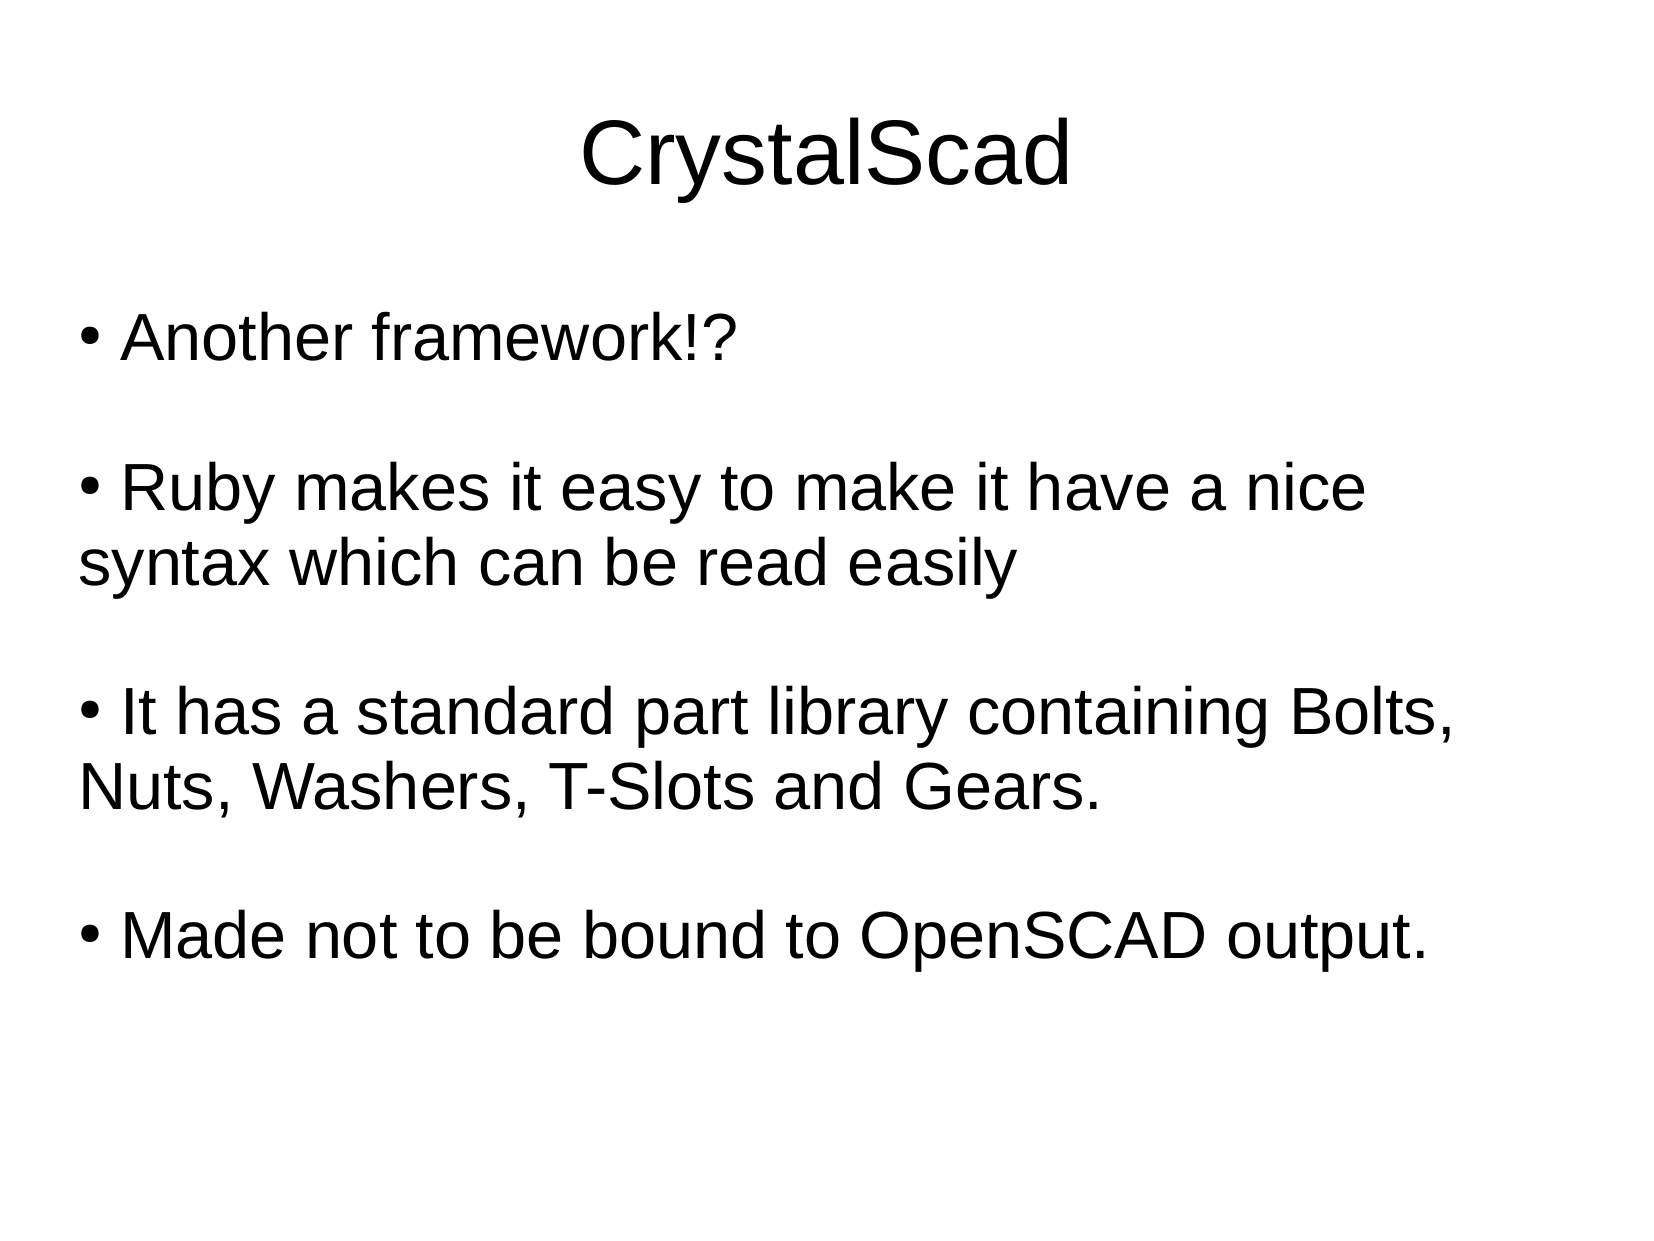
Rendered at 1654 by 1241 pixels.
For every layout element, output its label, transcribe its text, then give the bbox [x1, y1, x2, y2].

title CrystalScad [82, 49, 1571, 257]
subtitle Another framework!? Ruby makes it easy to make it have a nice syntax which can be read easily It has a standard part library containing Bolts, Nuts, Washers, T-Slots and Gears. Made not to be bound to OpenSCAD output. [78, 300, 1567, 1241]
